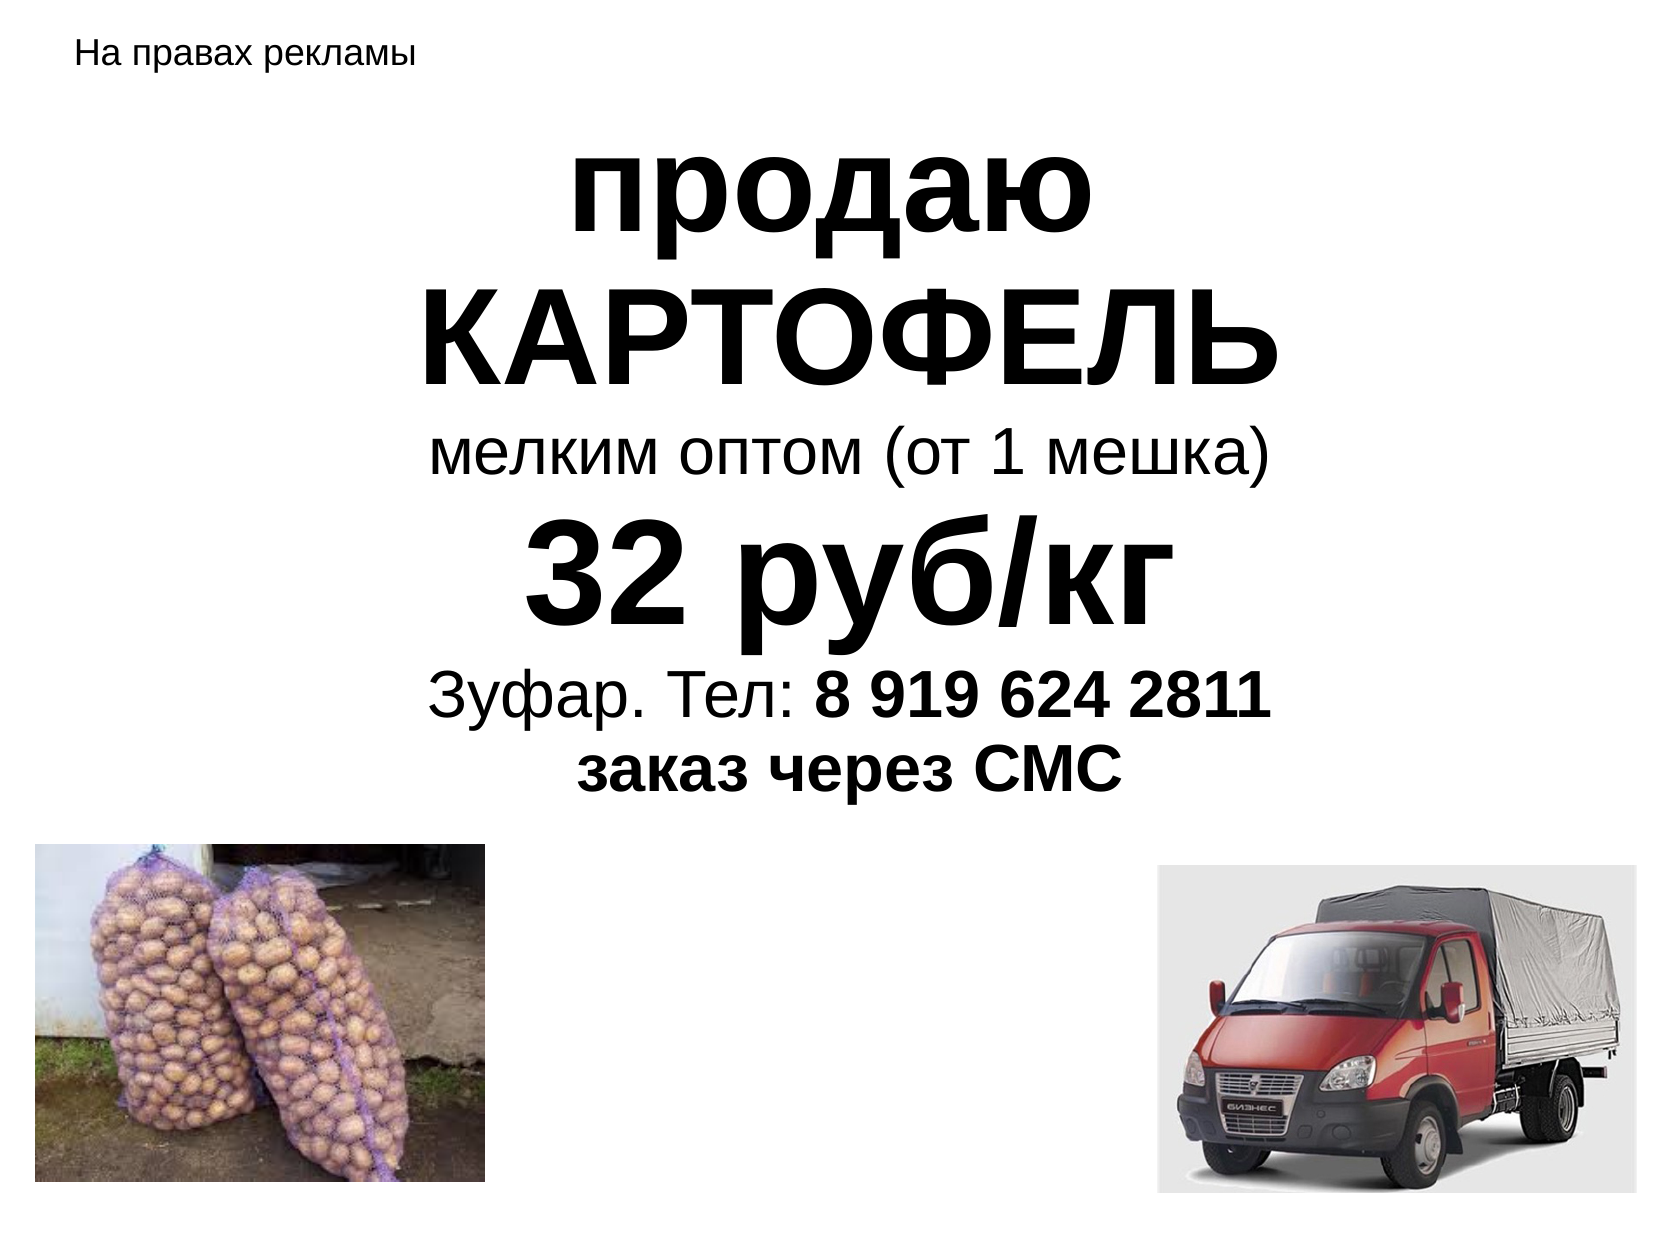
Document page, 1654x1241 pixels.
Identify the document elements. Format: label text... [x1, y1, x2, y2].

text_box На правах рекламы [59, 23, 662, 123]
subtitle продаю КАРТОФЕЛЬ мелким оптом (от 1 мешка) 32 руб/кг Зуфар. Тел: 8 919 624 2811 заказ через СМС [106, 47, 1595, 866]
picture [1146, 865, 1647, 1193]
picture [35, 844, 485, 1182]
